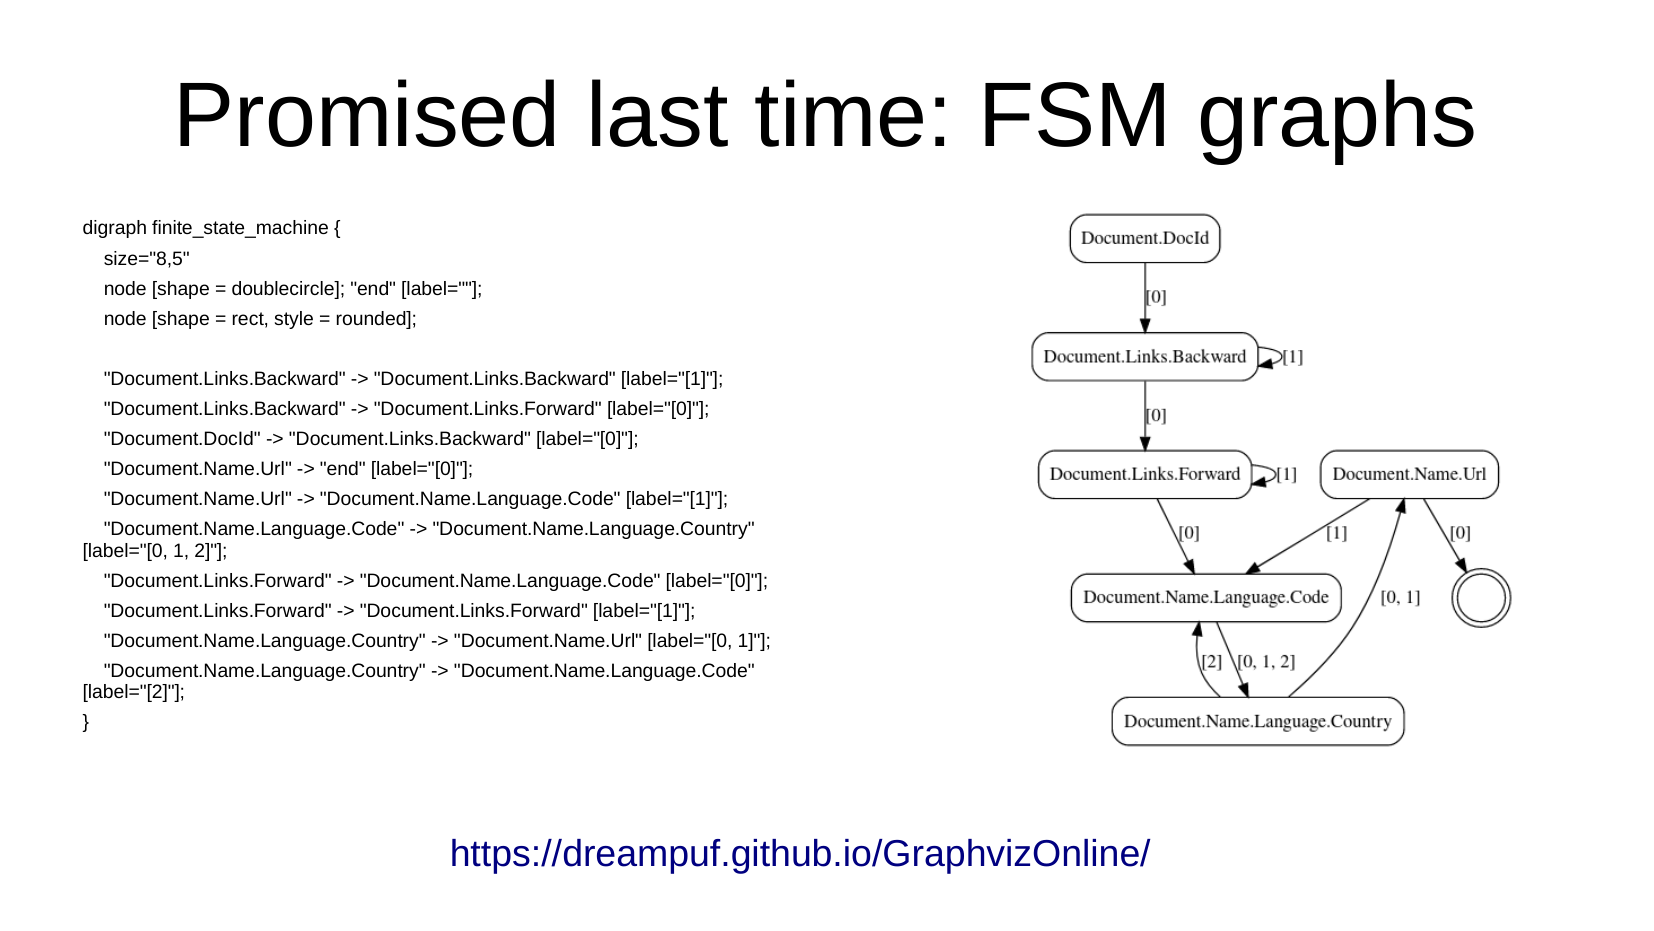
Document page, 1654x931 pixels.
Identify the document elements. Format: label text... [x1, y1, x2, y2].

title Promised last time: FSM graphs [82, 37, 1571, 193]
text_box https://dreampuf.github.io/GraphvizOnline/ [435, 825, 1166, 882]
picture [1027, 209, 1516, 751]
list digraph finite_state_machine { size="8,5" node [shape = doublecircle]; "end" [label=""]; node [shape = rect, style = rounded]; "Document.Links.Backward" -> "Document.Links.Backward" [label="[1]"]; "Document.Links.Backward" -> "Document.Links.Forward" [label="[0]"]; "Document.DocId" -> "Document.Links.Backward" [label="[0]"]; "Document.Name.Url" -> "end" [label="[0]"]; "Document.Name.Url" -> "Document.Name.Language.Code" [label="[1]"]; "Document.Name.Language.Code" -> "Document.Name.Language.Country" [label="[0, 1, 2]"]; "Document.Links.Forward" -> "Document.Name.Language.Code" [label="[0]"]; "Document.Links.Forward" -> "Document.Links.Forward" [label="[1]"]; "Document.Name.Language.Country" -> "Document.Name.Url" [label="[0, 1]"]; "Document.Name.Language.Country" -> "Document.Name.Language.Code" [label="[2]"]; } [82, 217, 809, 758]
